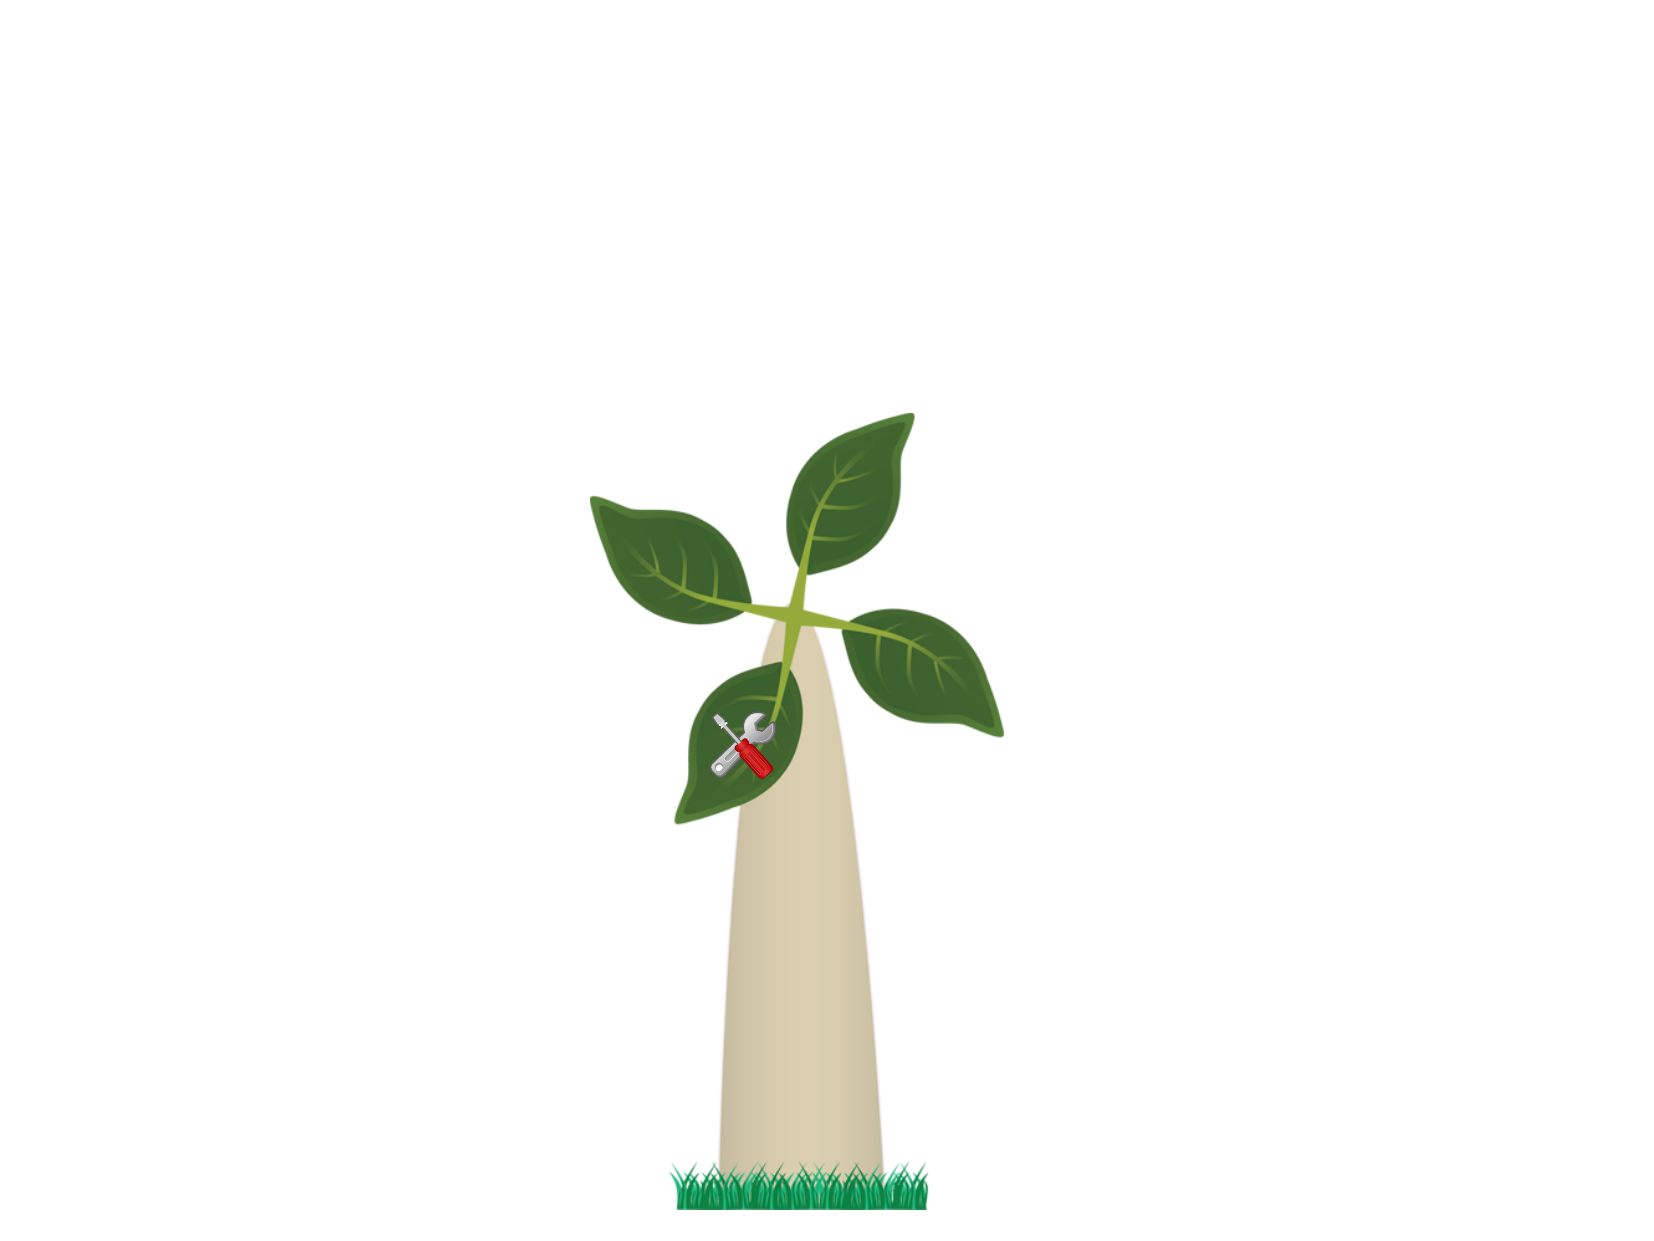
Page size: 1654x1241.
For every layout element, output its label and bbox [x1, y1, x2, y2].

picture [590, 413, 1004, 1210]
